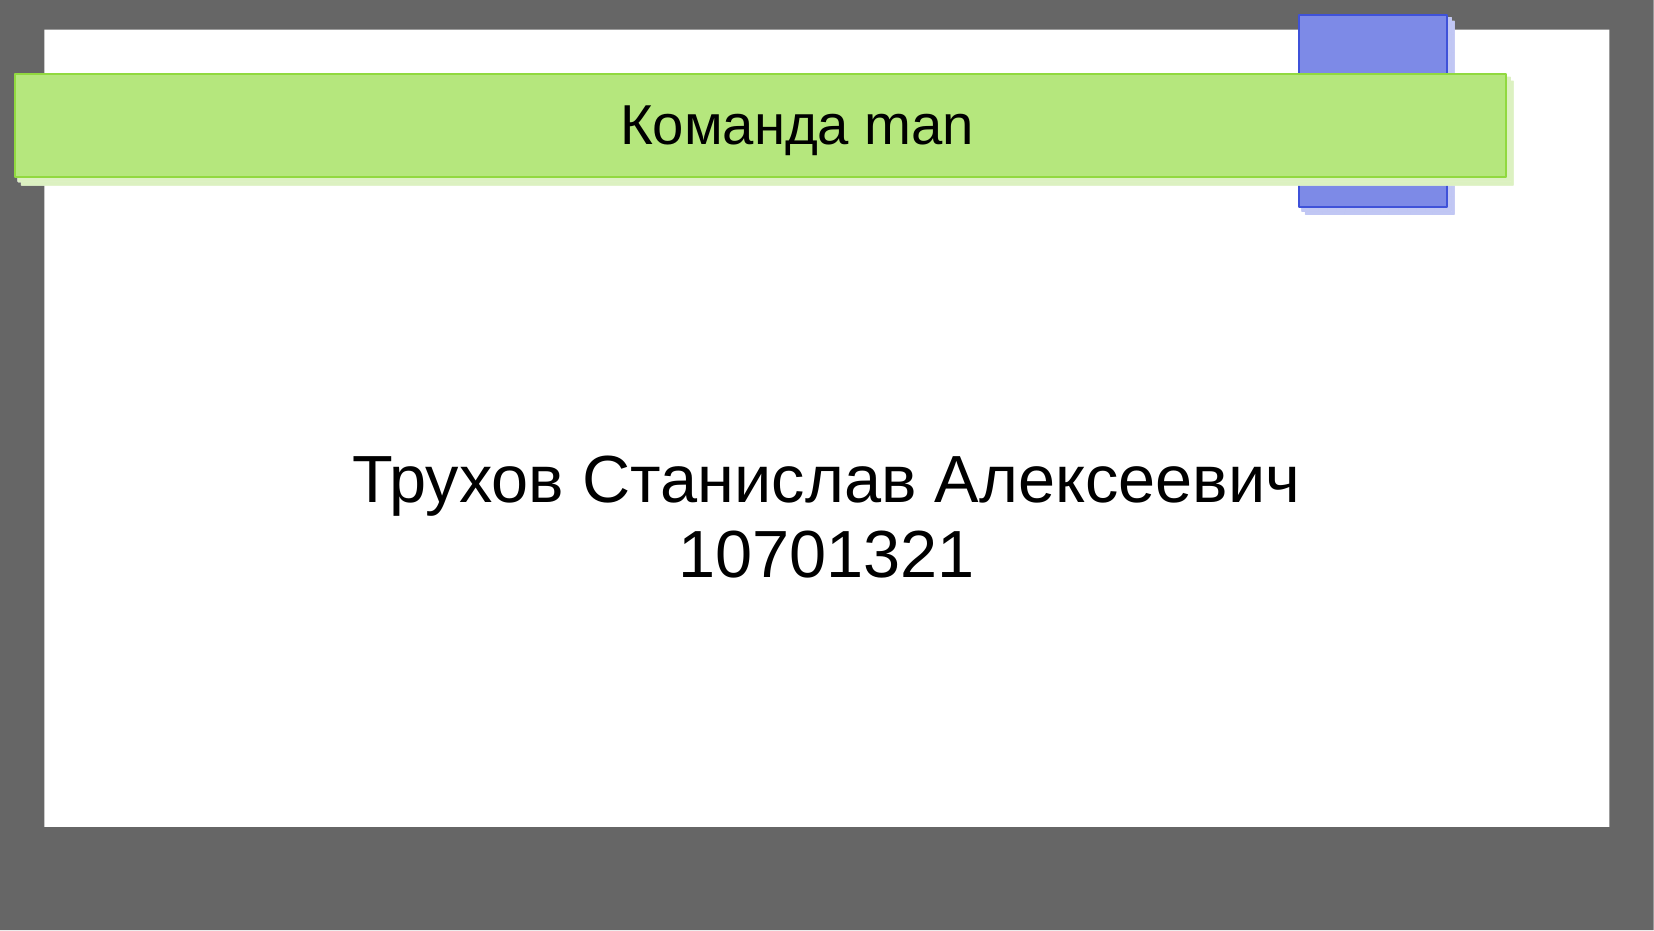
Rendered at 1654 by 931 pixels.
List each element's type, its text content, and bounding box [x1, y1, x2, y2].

subtitle Трухов Станислав Алексеевич 10701321 [88, 221, 1565, 813]
title Команда man [620, 73, 1654, 178]
